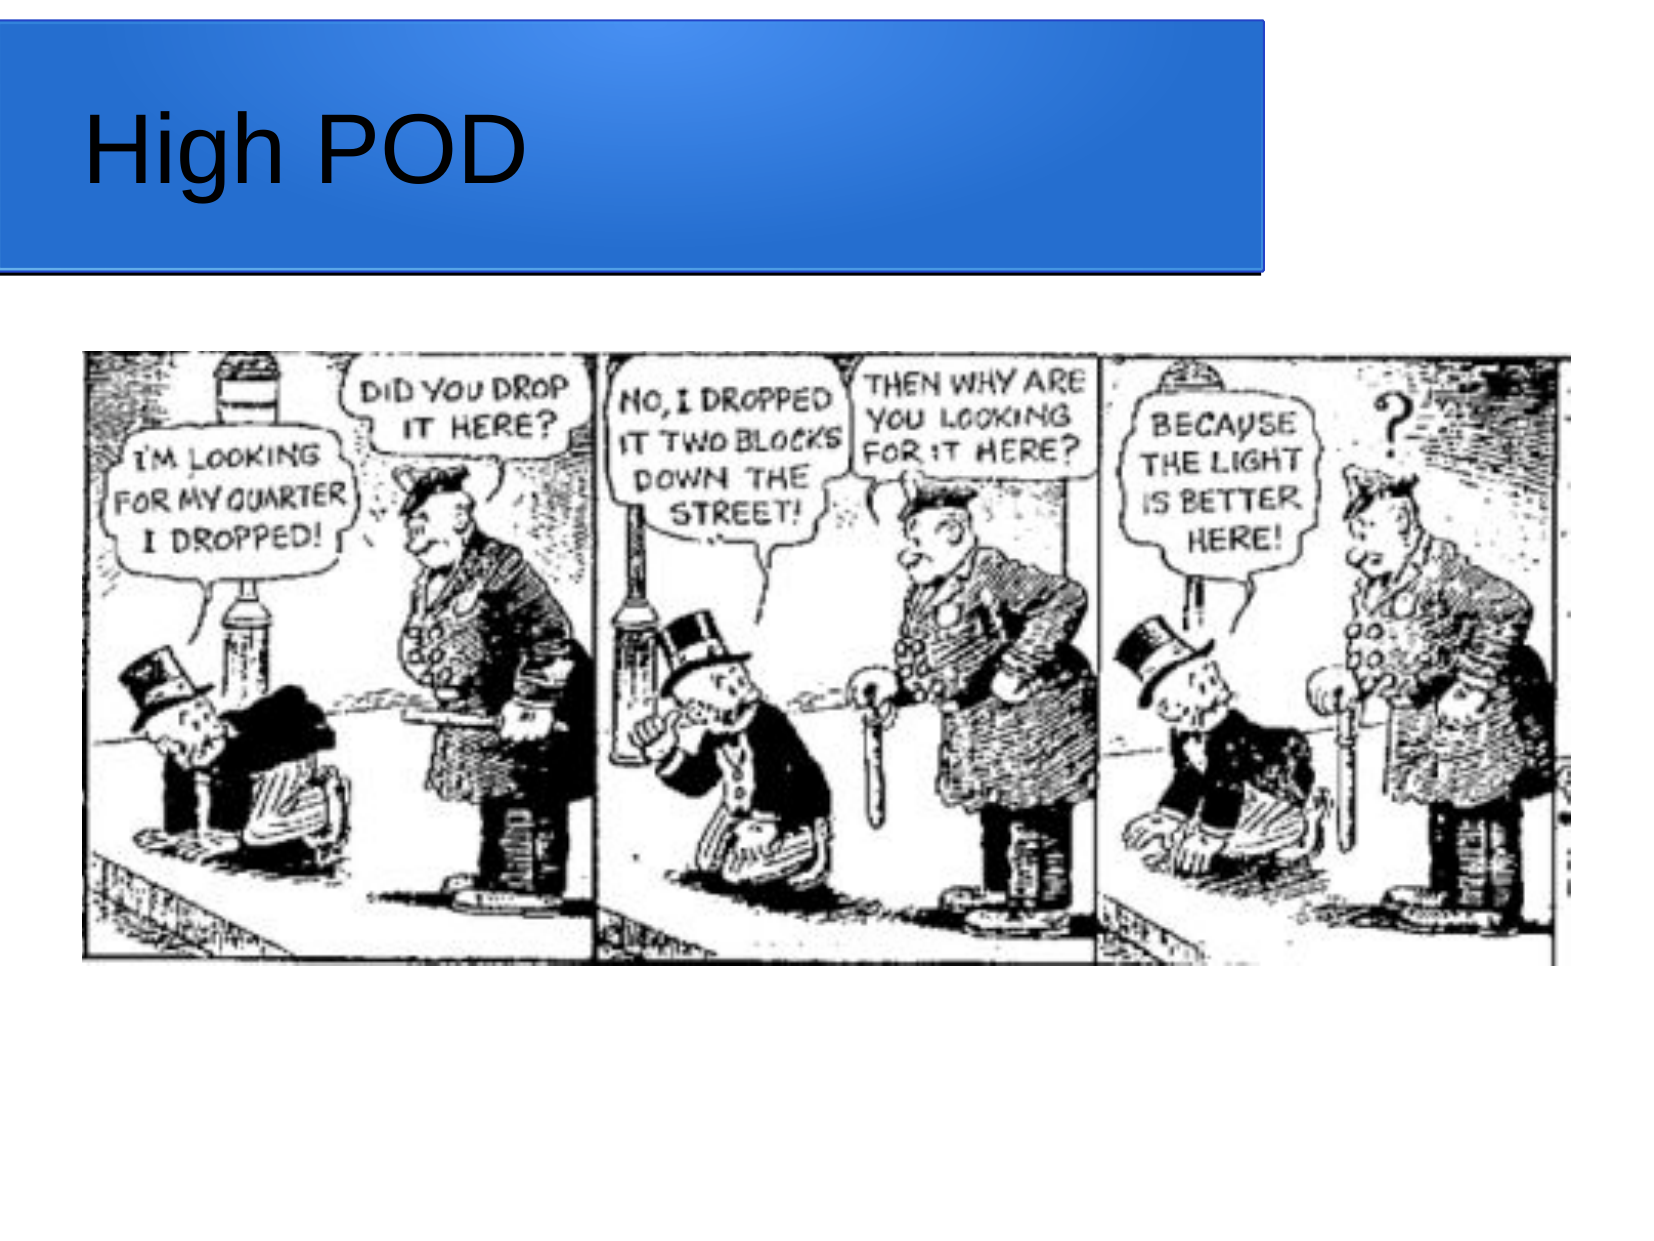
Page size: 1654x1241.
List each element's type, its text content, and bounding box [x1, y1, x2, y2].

picture [82, 351, 1571, 966]
title High POD [82, 47, 1235, 252]
